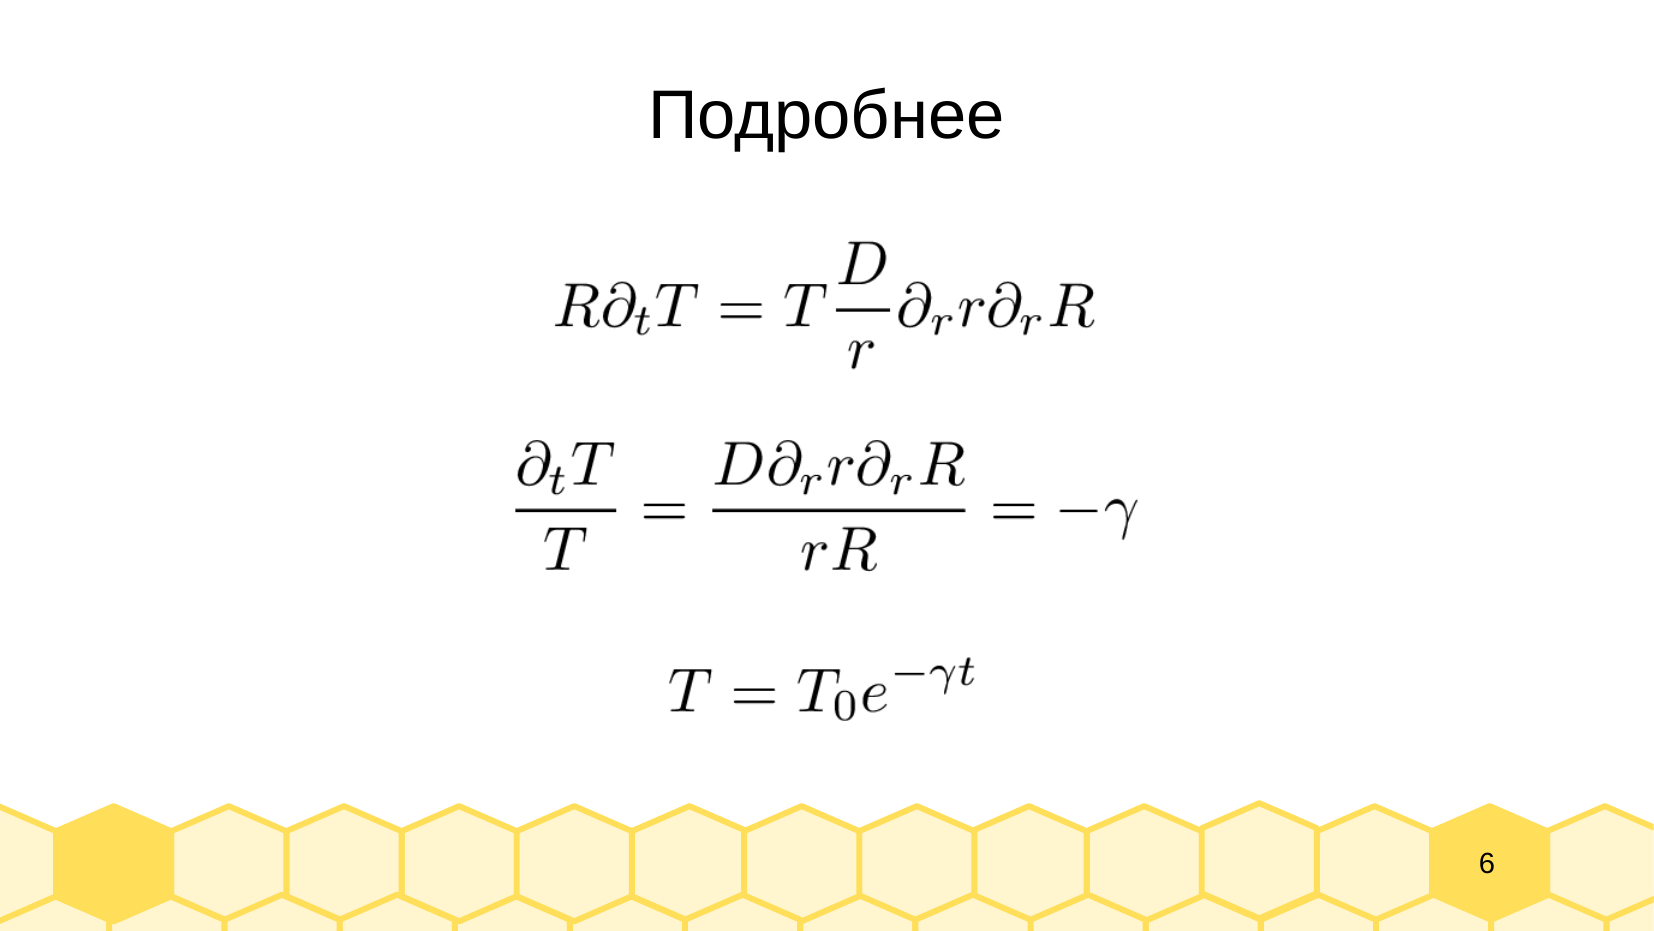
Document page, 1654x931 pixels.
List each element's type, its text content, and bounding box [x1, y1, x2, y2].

picture [459, 217, 1194, 758]
title Подробнее [82, 37, 1571, 193]
